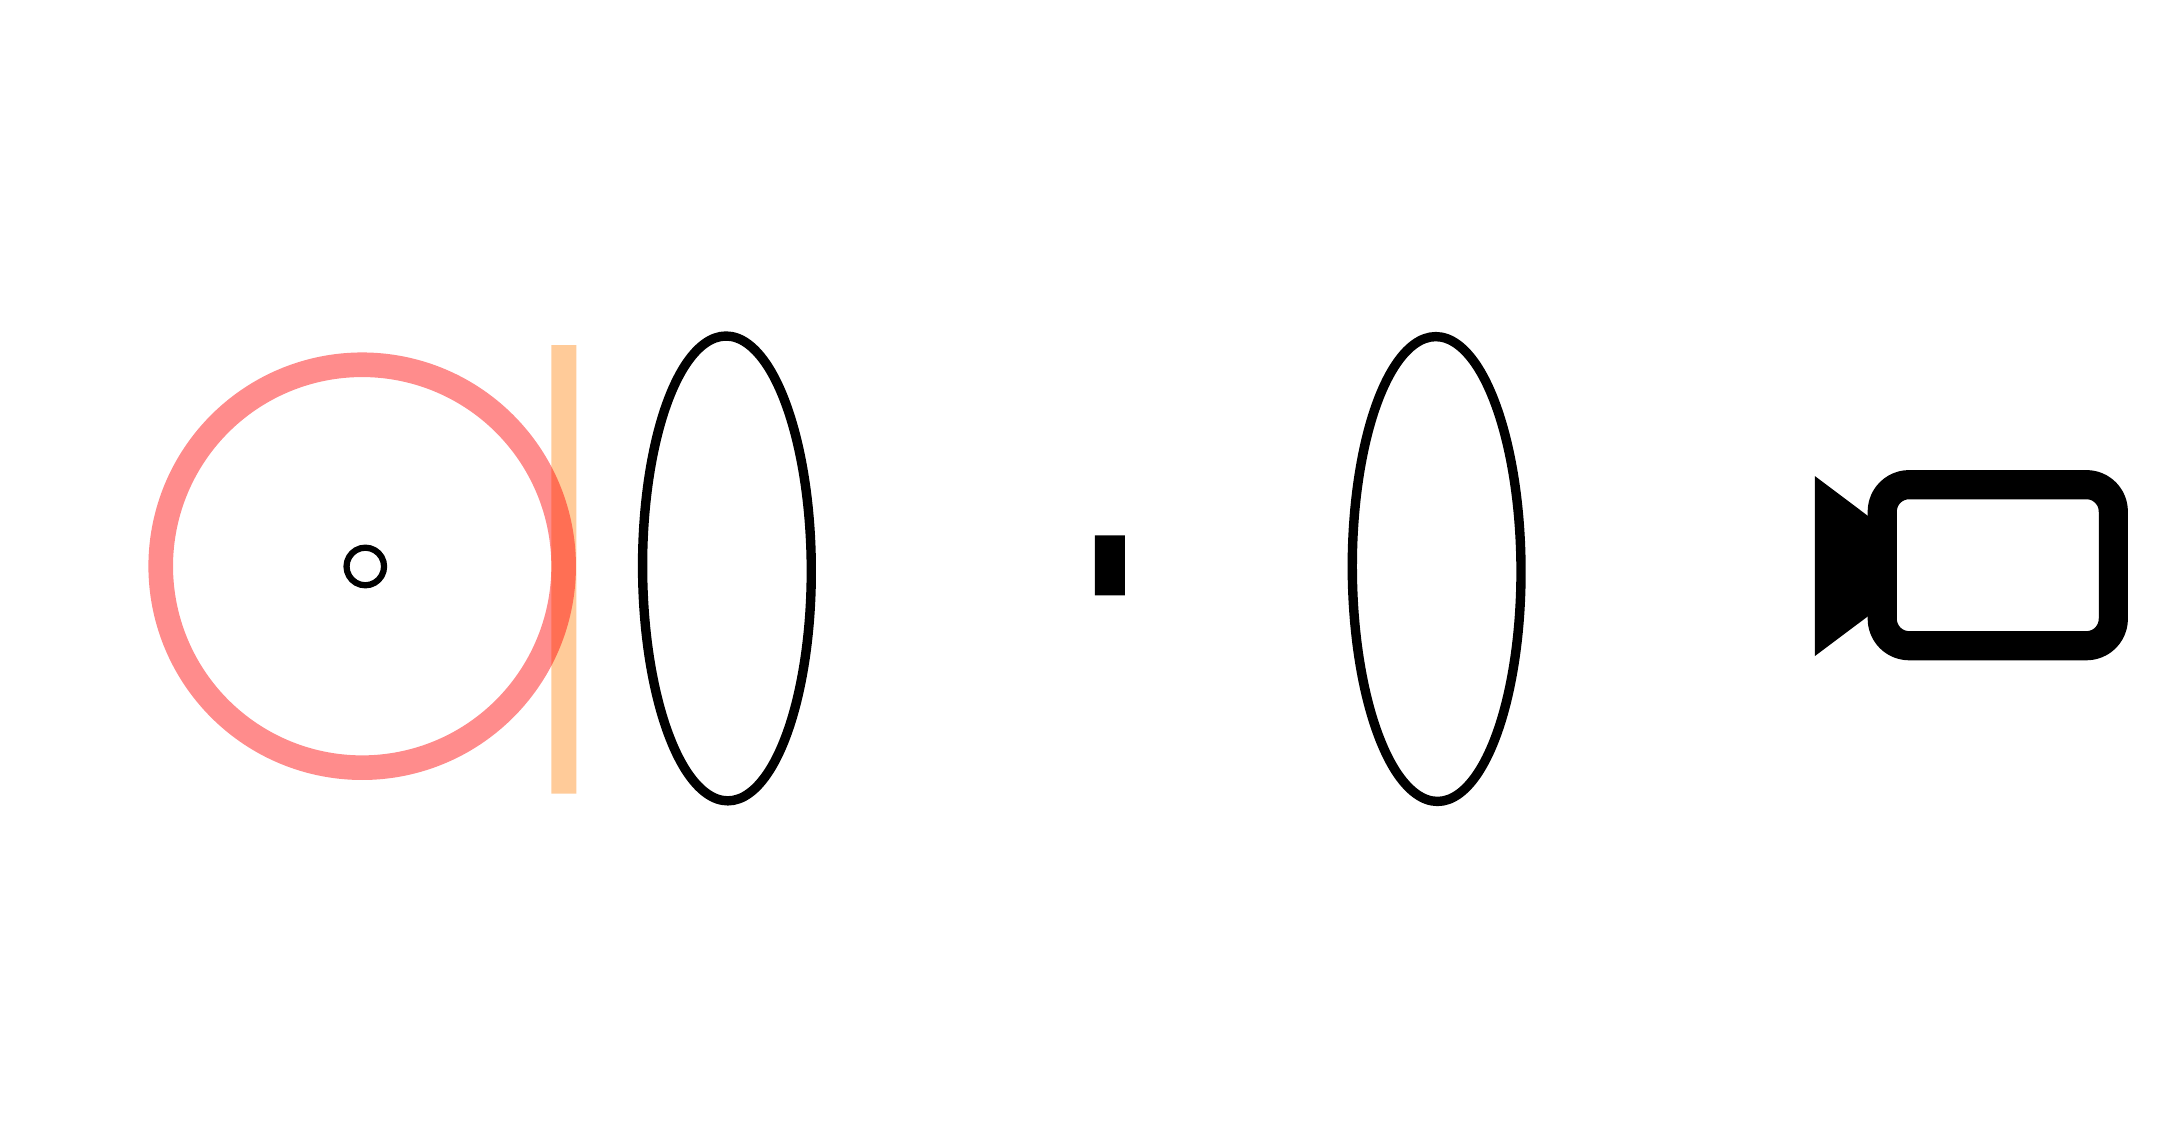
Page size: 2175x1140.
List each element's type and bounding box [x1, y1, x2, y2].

text_box [642, 336, 812, 801]
text_box [148, 352, 576, 781]
text_box [1814, 476, 1875, 657]
text_box [1352, 336, 1522, 802]
text_box [1882, 484, 2114, 646]
text_box [1094, 535, 1125, 596]
